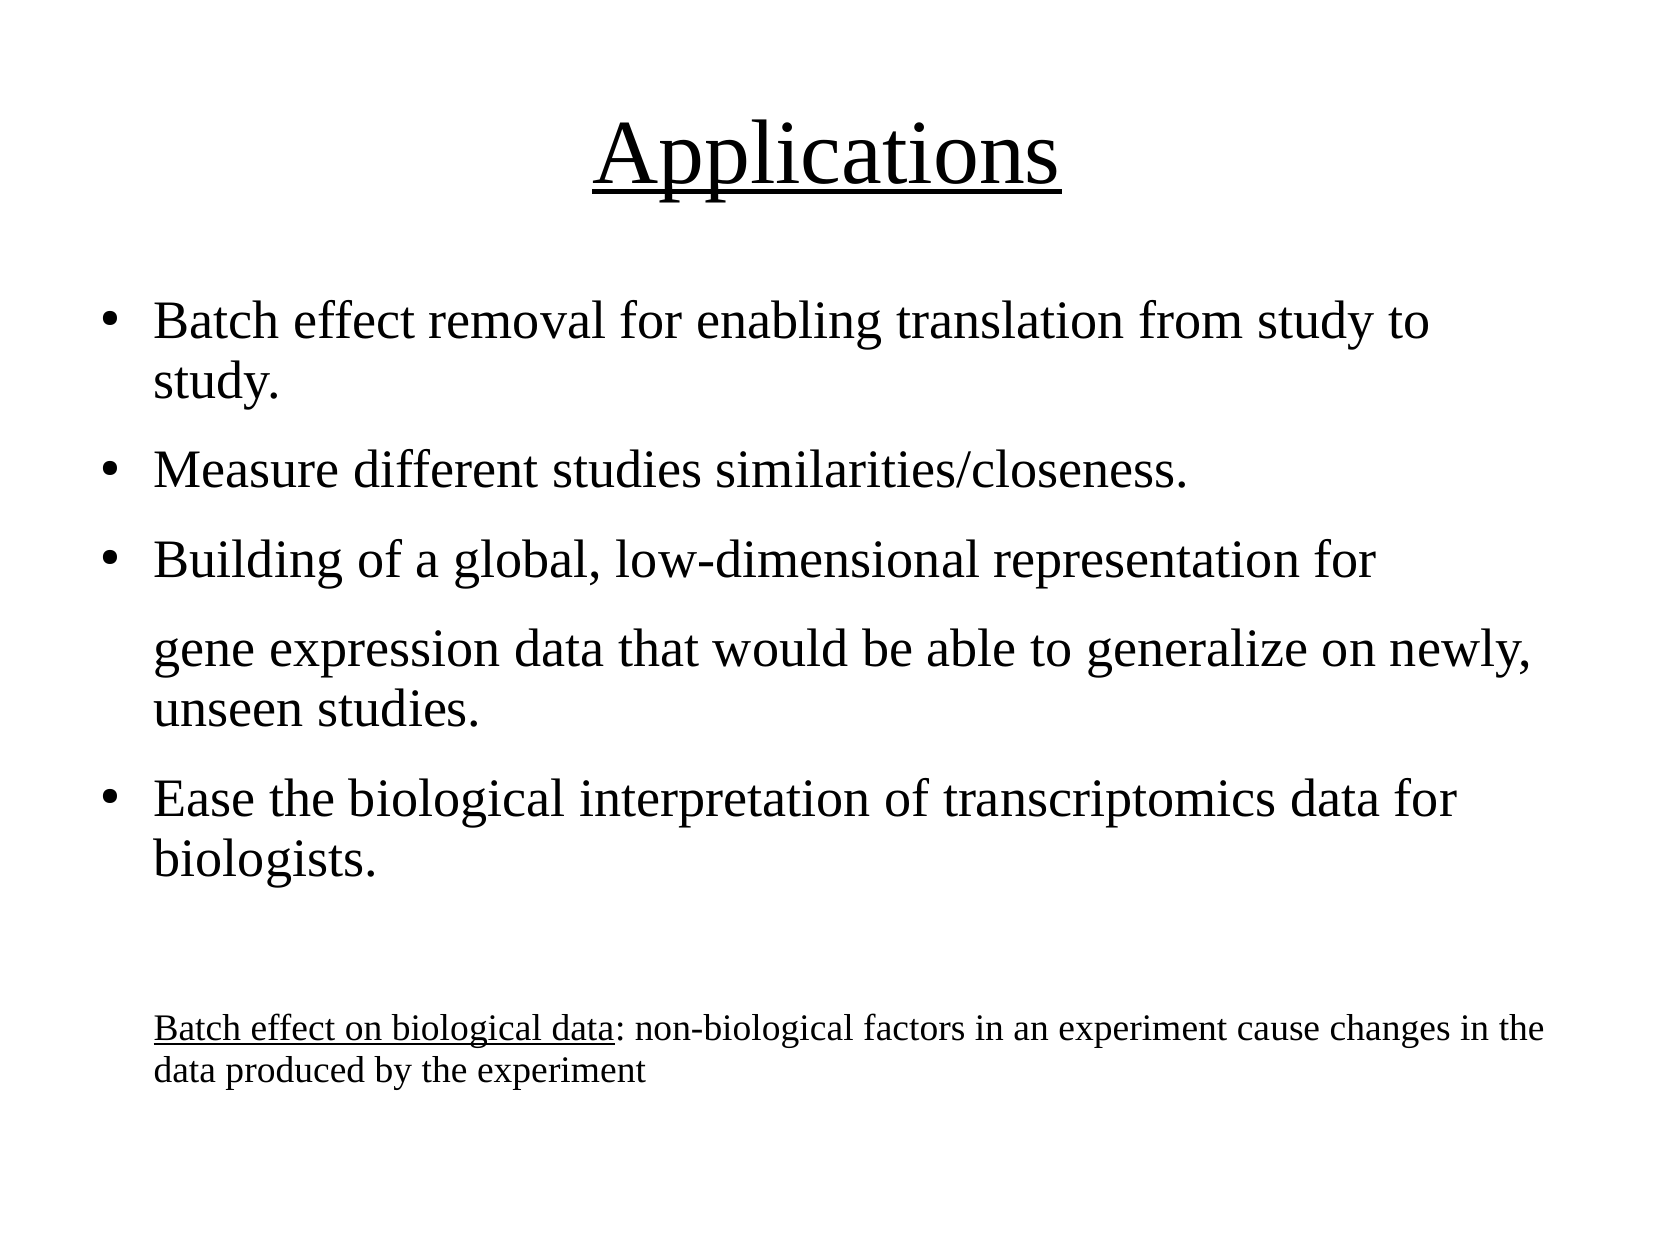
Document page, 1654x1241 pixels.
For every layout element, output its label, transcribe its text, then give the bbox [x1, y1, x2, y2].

title Applications [82, 49, 1571, 257]
list Batch effect removal for enabling translation from study to study. Measure different studies similarities/closeness. Building of a global, low-dimensional representation for gene expression data that would be able to generalize on newly, unseen studies. Ease the biological interpretation of transcriptomics data for biologists. Batch effect on biological data: non-biological factors in an experiment cause changes in the data produced by the experiment [82, 290, 1571, 1139]
